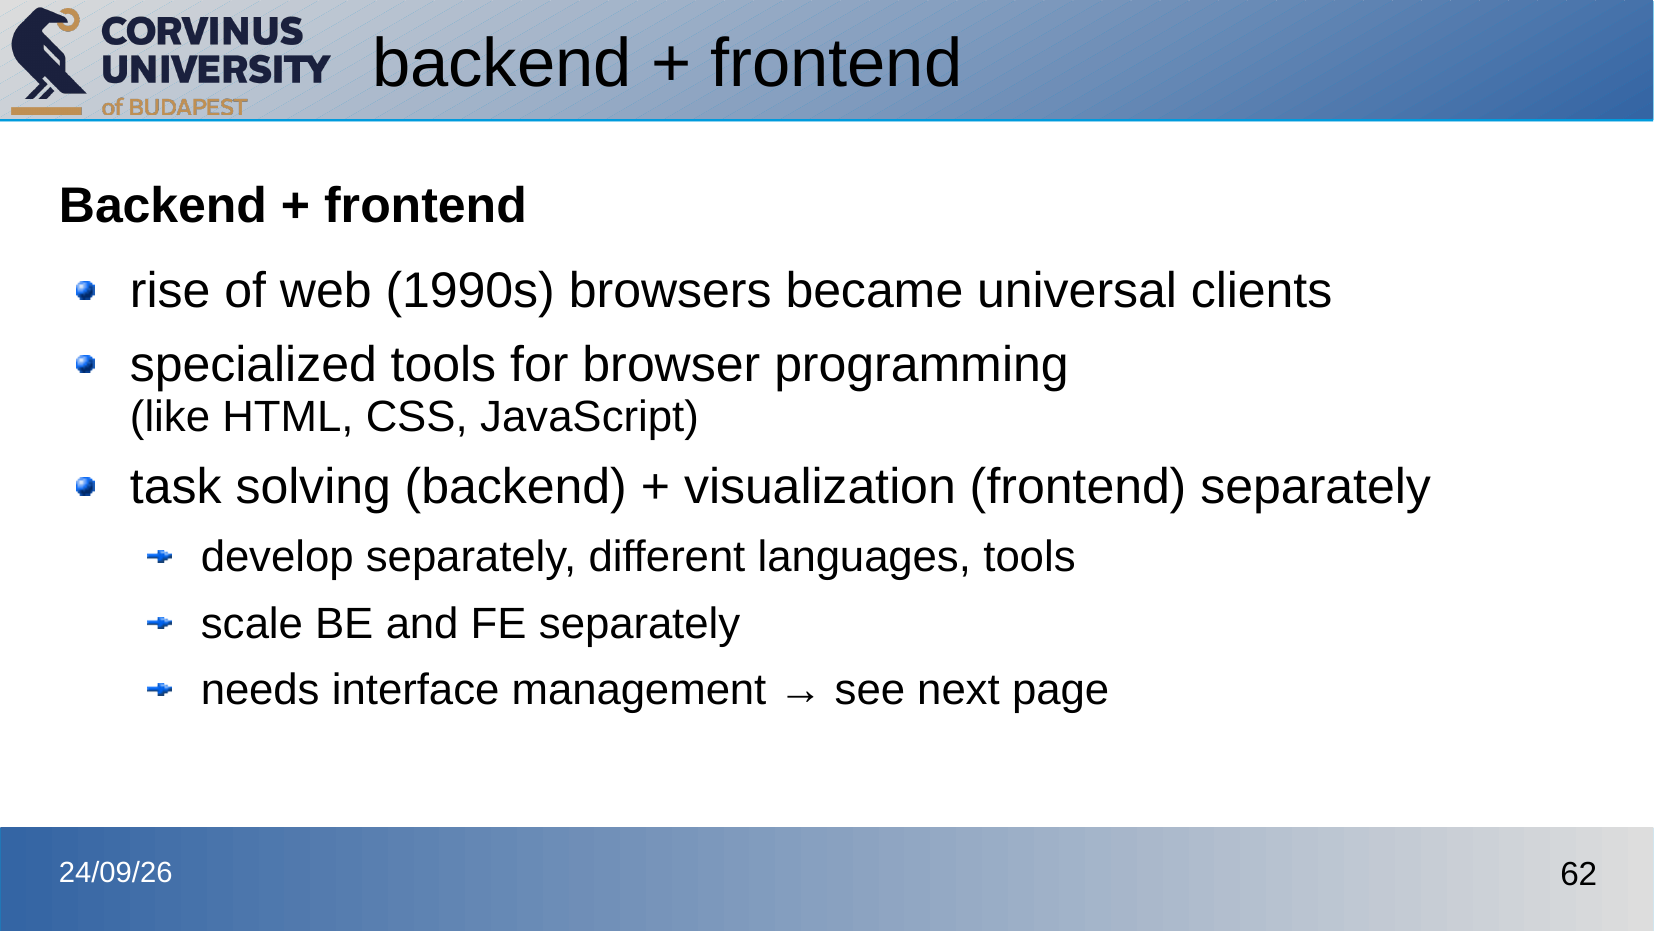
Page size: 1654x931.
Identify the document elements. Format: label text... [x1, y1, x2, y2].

list Backend + frontend rise of web (1990s) browsers became universal clients specialized tools for browser programming (like HTML, CSS, JavaScript) task solving (backend) + visualization (frontend) separately develop separately, different languages, tools scale BE and FE separately needs interface management → see next page [59, 177, 1595, 768]
picture [11, 7, 331, 115]
title backend + frontend [372, 23, 1625, 103]
